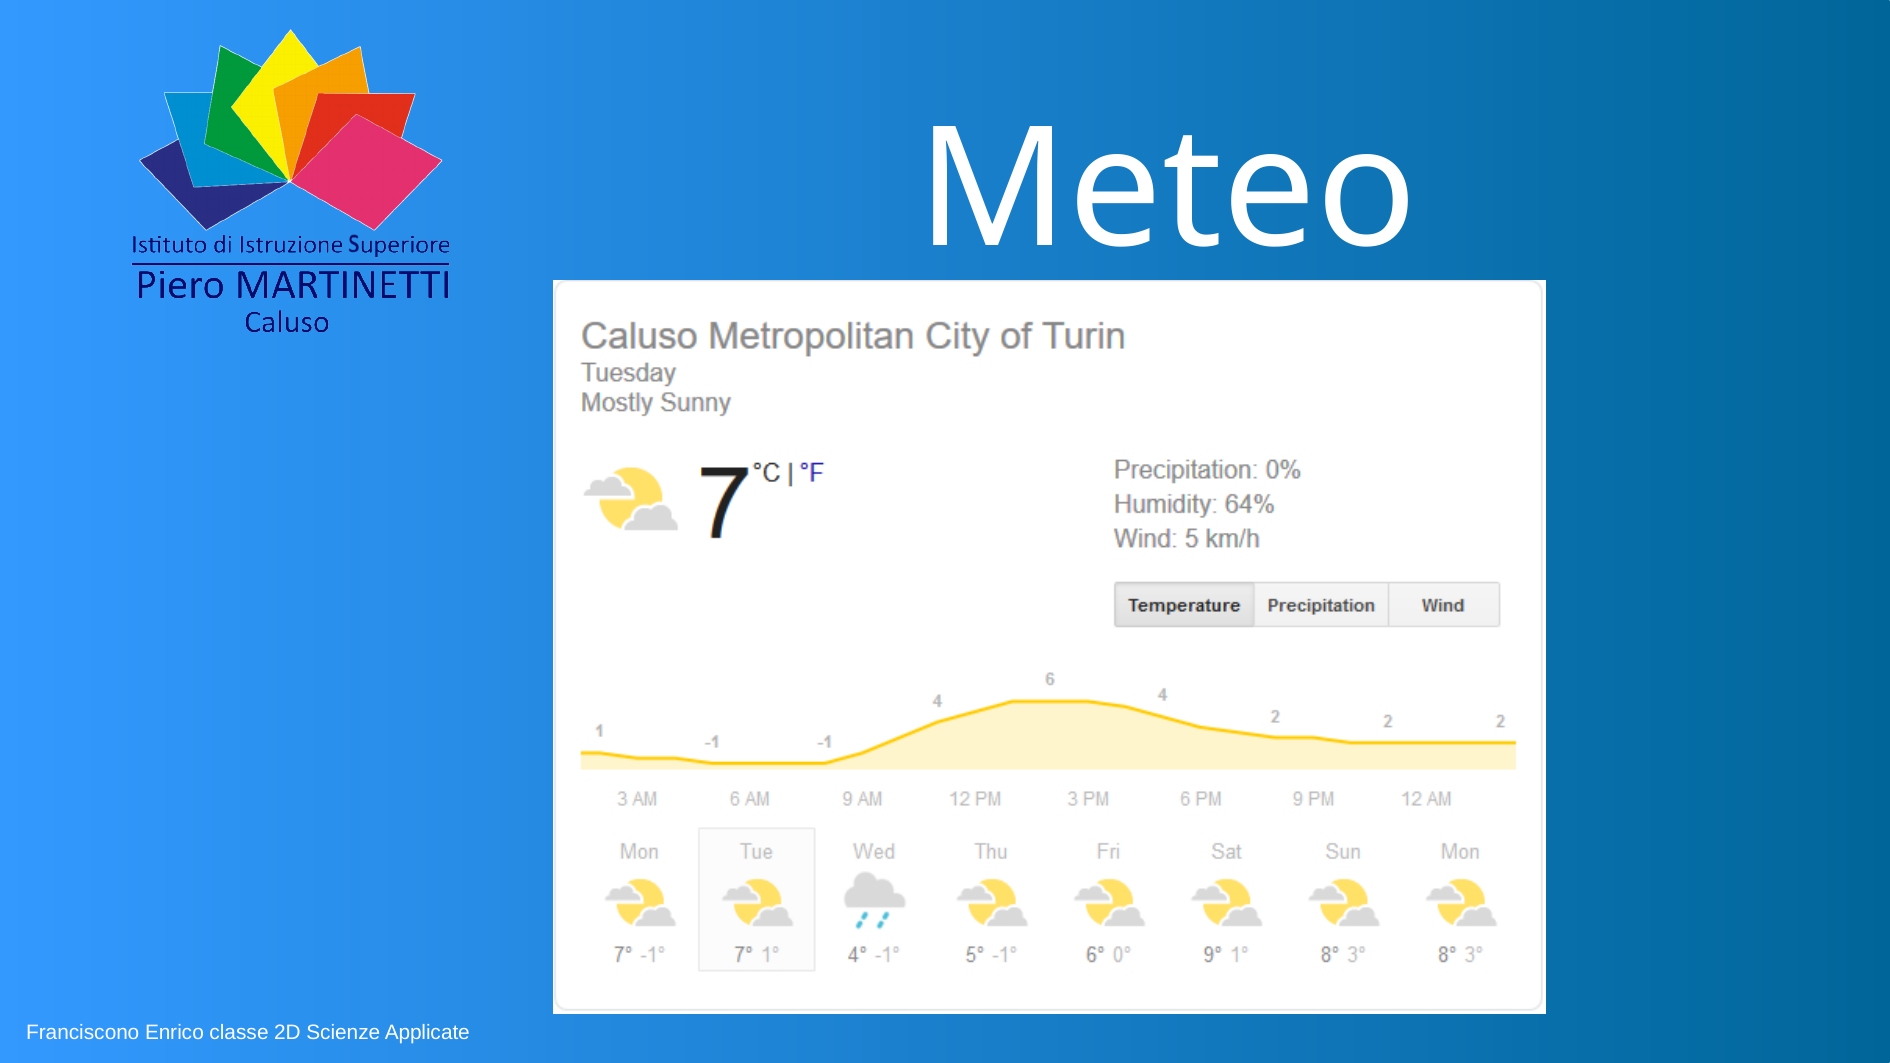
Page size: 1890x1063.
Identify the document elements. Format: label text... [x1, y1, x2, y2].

text_box Meteo [591, 59, 1760, 268]
text_box Franciscono Enrico classe 2D Scienze Applicate [11, 1013, 584, 1063]
picture [0, 23, 1546, 1014]
